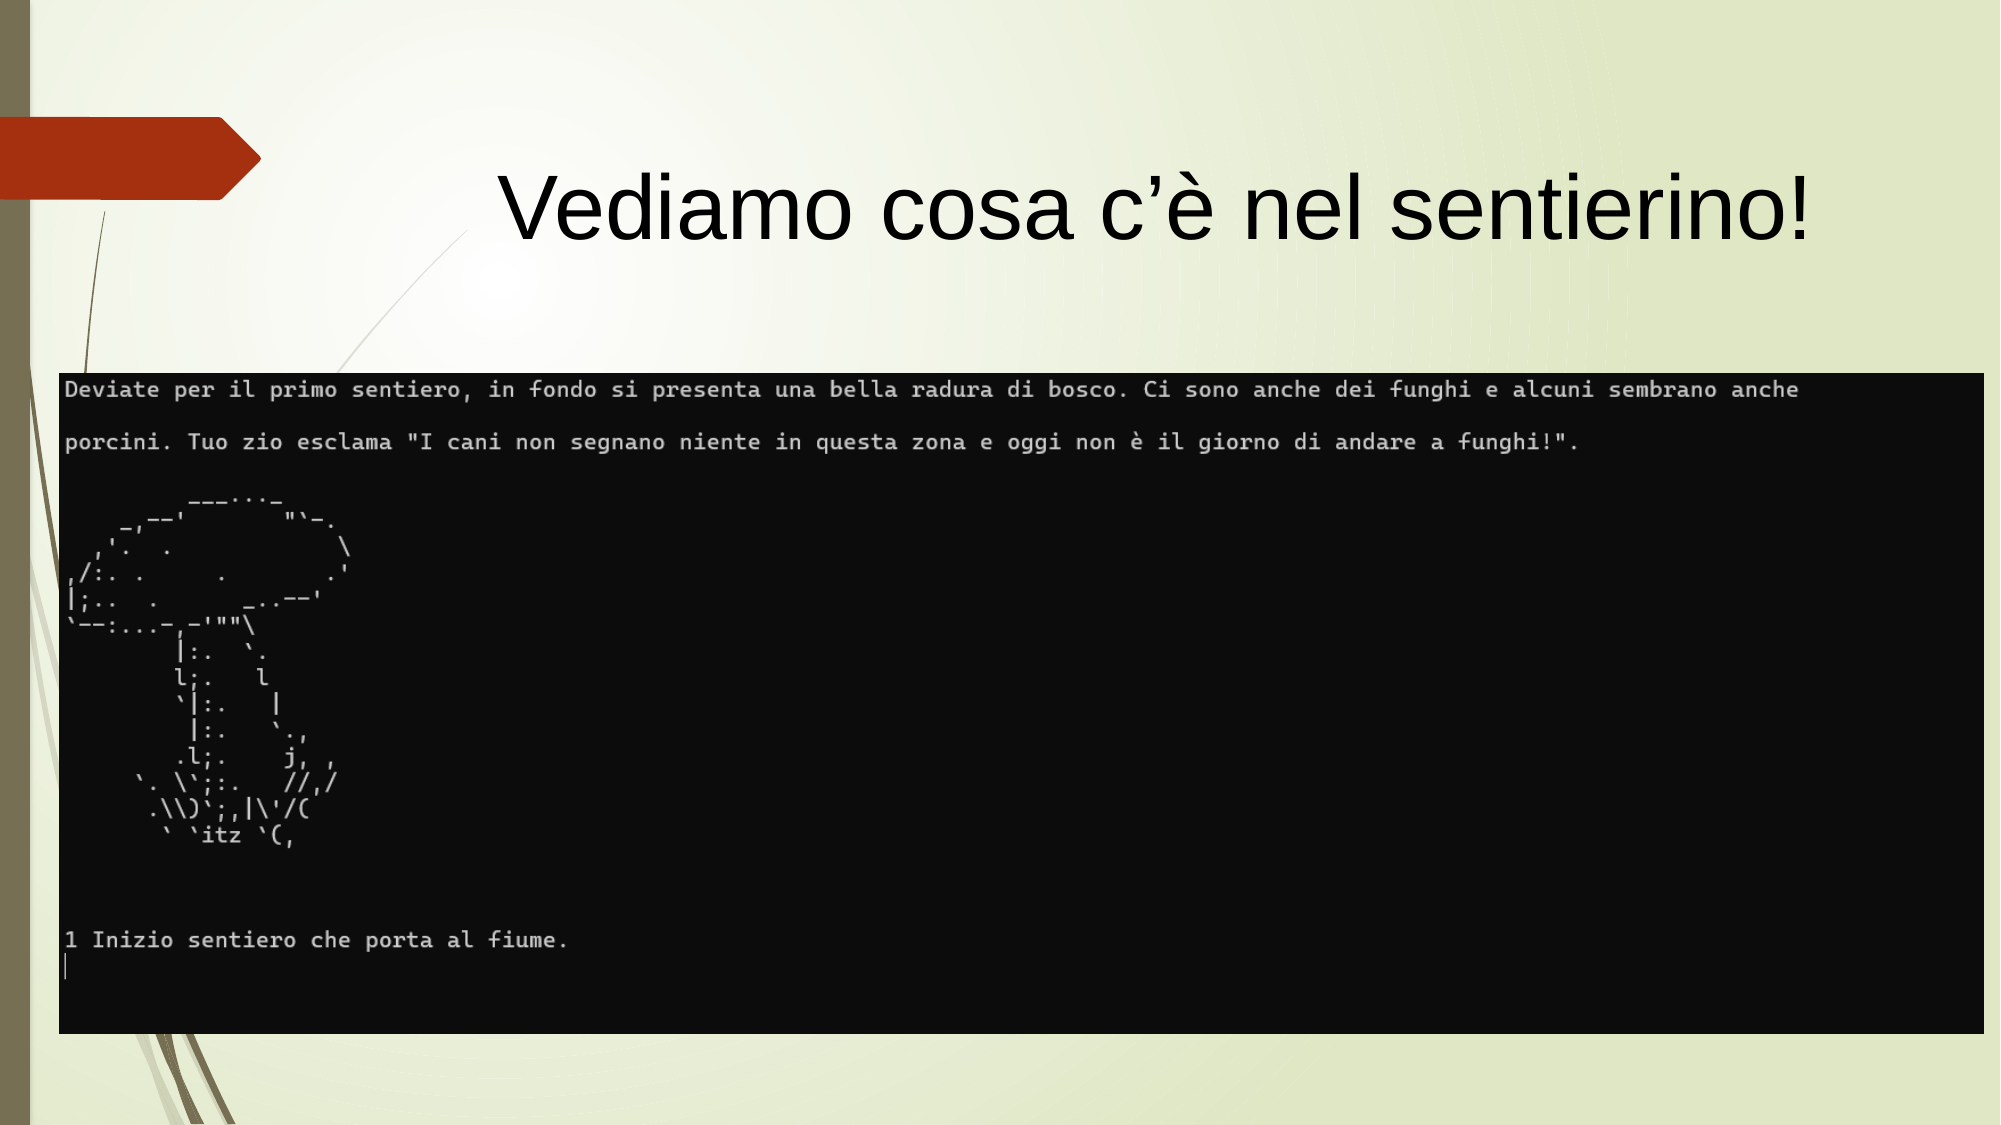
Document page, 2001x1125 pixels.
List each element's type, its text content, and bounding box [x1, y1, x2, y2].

picture [59, 373, 1984, 1034]
title Vediamo cosa c’è nel sentierino! [425, 102, 1888, 313]
